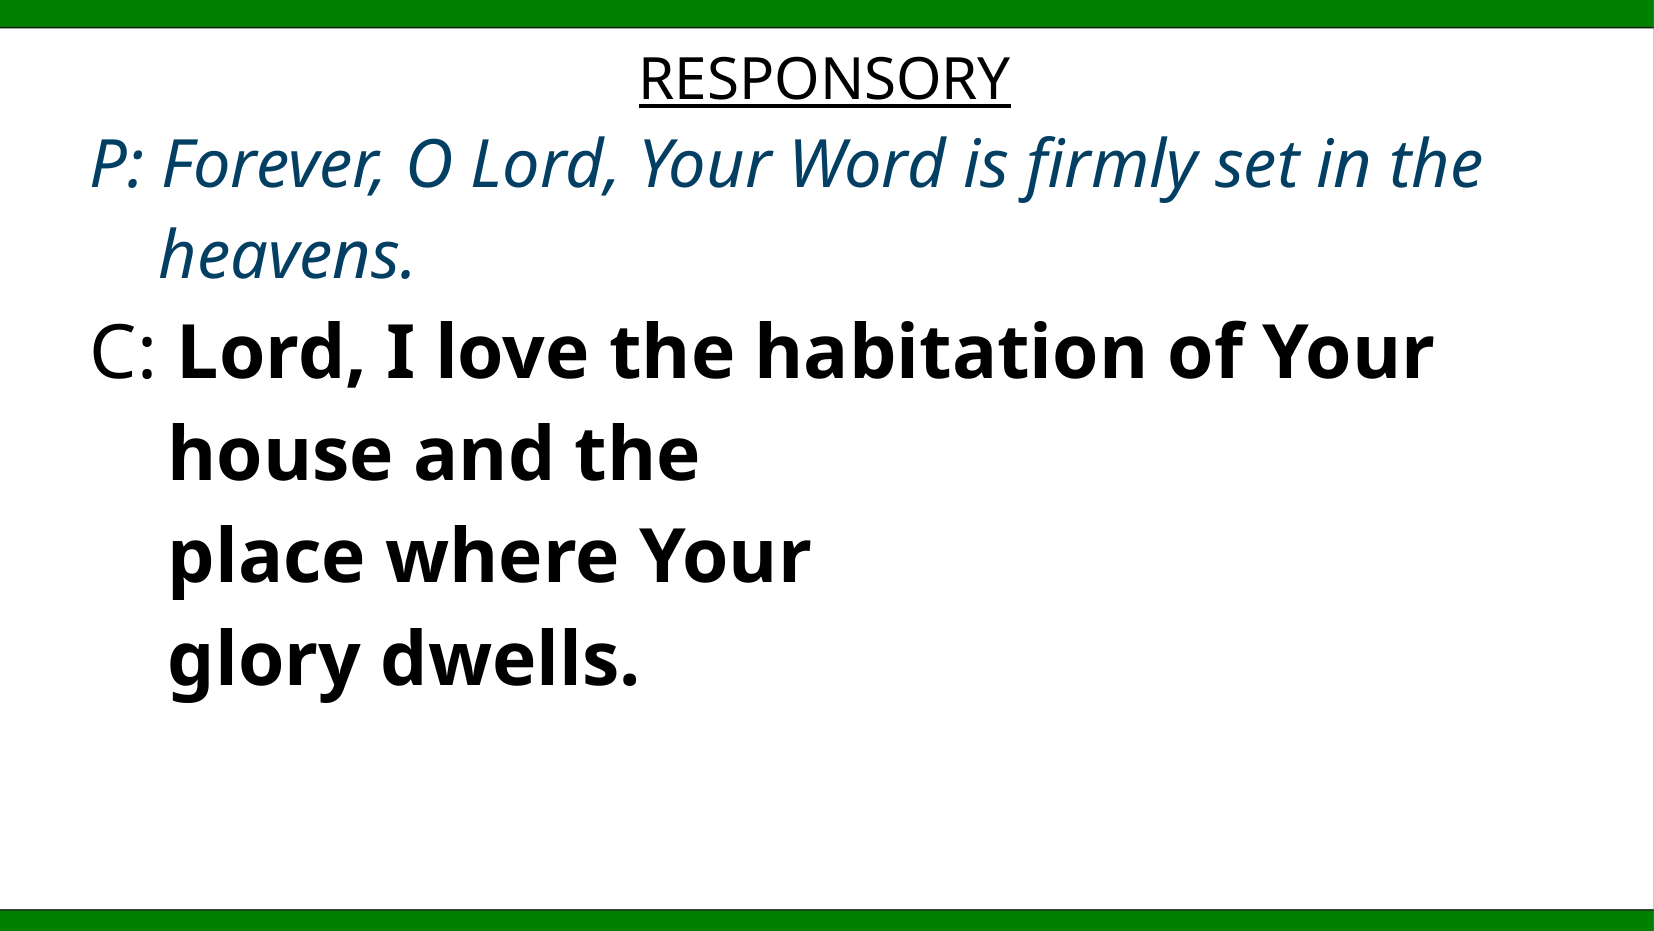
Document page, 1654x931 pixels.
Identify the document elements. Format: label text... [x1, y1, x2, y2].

text_box RESPONSORY P: Forever, O Lord, Your Word is firmly set in the heavens. C: Lord, I love the habitation of Your house and the place where Your glory dwells. [75, 30, 1576, 699]
picture [0, 0, 1654, 931]
